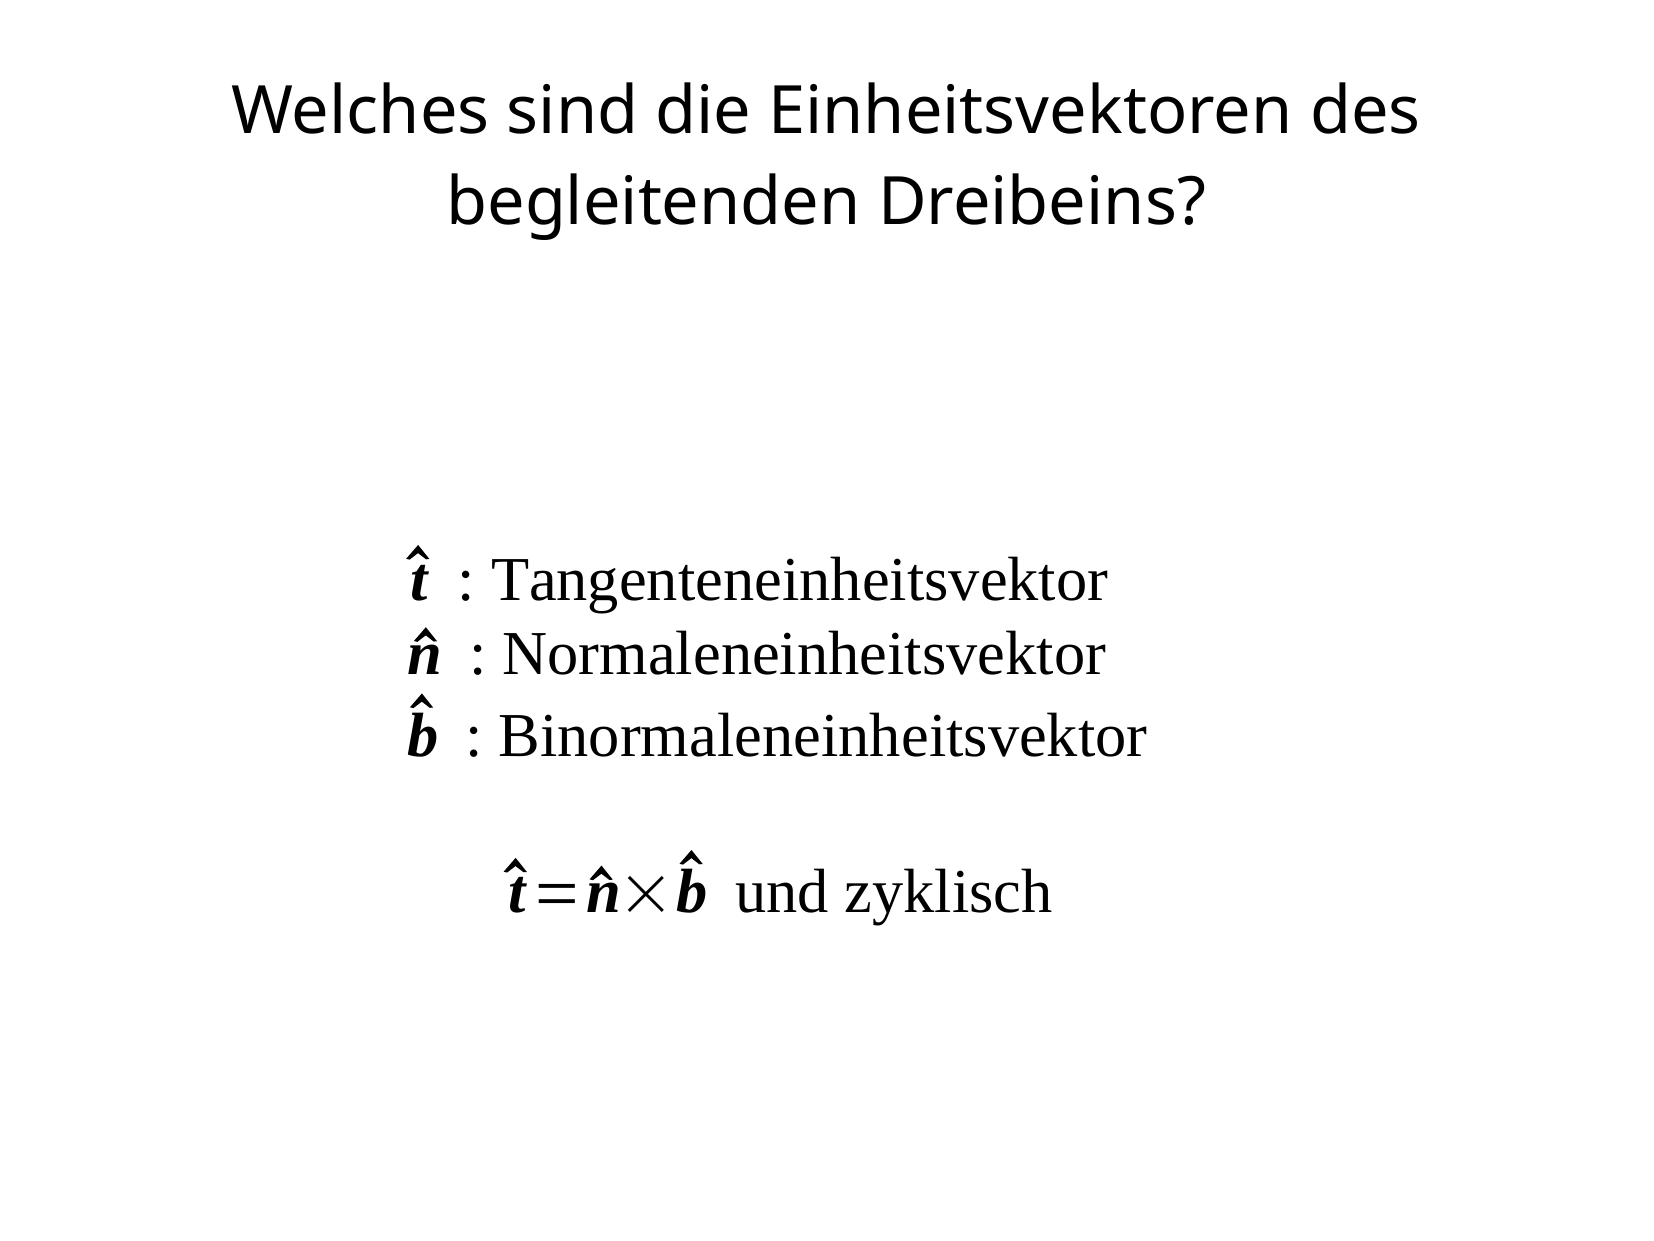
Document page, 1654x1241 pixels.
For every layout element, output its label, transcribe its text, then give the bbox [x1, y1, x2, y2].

chart [391, 541, 1165, 928]
title Welches sind die Einheitsvektoren des begleitenden Dreibeins? [82, 49, 1571, 257]
